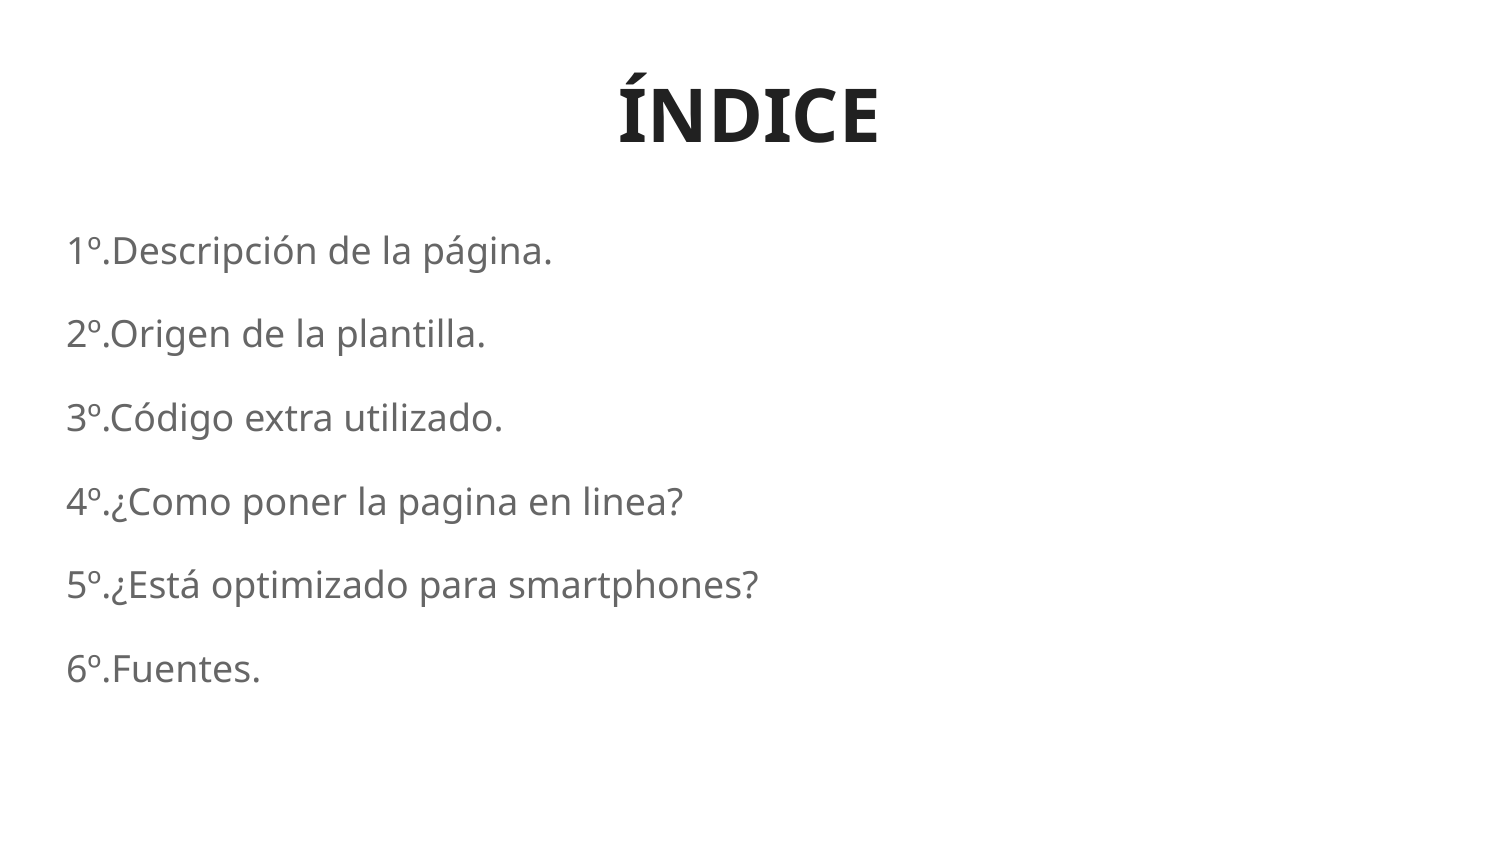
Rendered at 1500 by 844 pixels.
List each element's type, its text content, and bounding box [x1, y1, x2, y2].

title ÍNDICE [51, 48, 1449, 180]
list 1º.Descripción de la página. 2º.Origen de la plantilla. 3º.Código extra utilizado. 4º.¿Como poner la pagina en linea? 5º.¿Está optimizado para smartphones? 6º.Fuentes. [51, 201, 1449, 750]
